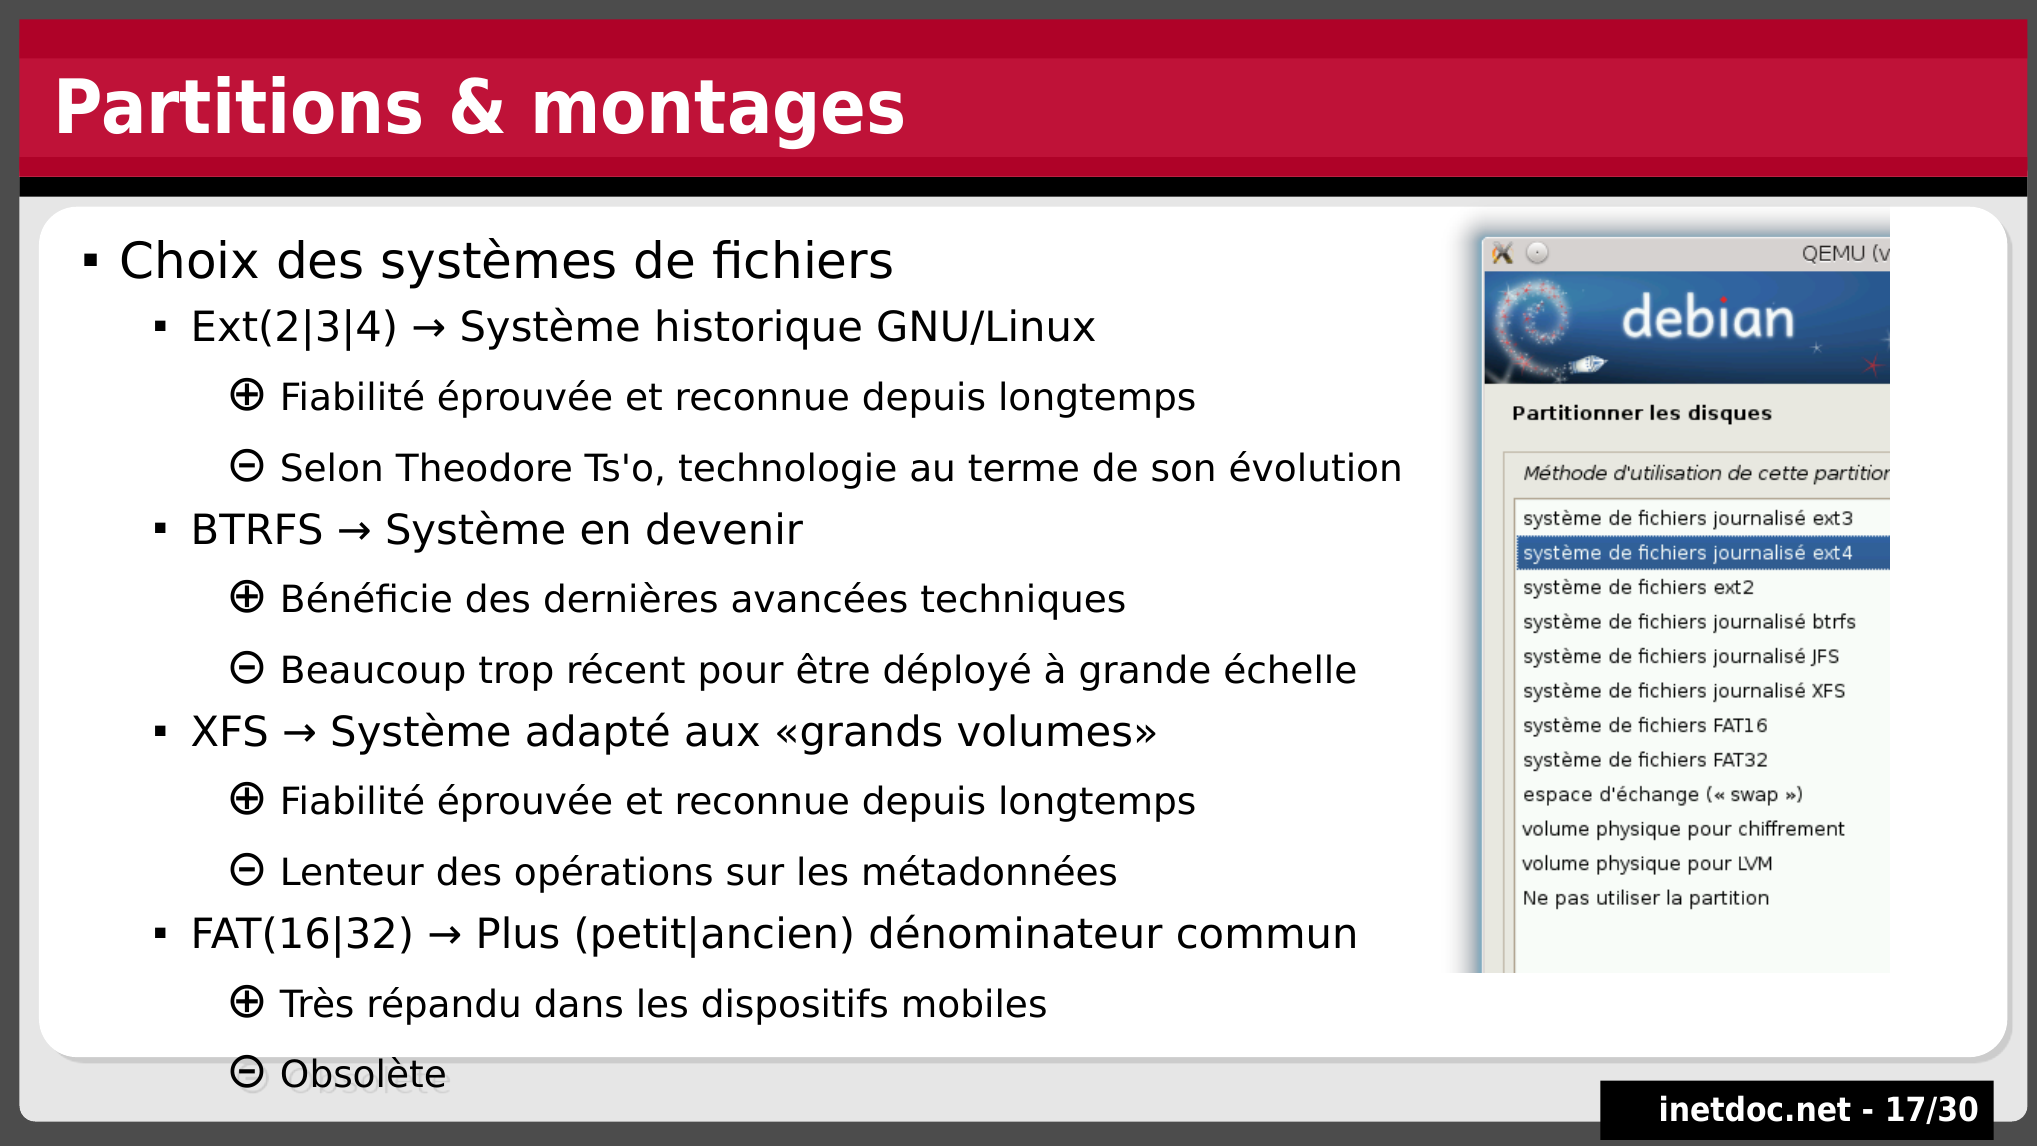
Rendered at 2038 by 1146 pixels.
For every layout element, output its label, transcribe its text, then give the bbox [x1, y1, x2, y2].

picture [1421, 177, 1890, 973]
text_box [19, 157, 2028, 1122]
text_box [19, 19, 2028, 59]
text_box Partitions & montages [19, 59, 2028, 157]
text_box inetdoc.net - <numéro>/30 [1600, 1080, 1994, 1140]
text_box Choix des systèmes de fichiers Ext(2|3|4) → Système historique GNU/Linux ⊕ Fiabilité éprouvée et reconnue depuis longtemps ⊝ Selon Theodore Ts'o, technologie au terme de son évolution BTRFS → Système en devenir ⊕ Bénéficie des dernières avancées techniques ⊝ Beaucoup trop récent pour être déployé à grande échelle XFS → Système adapté aux «grands volumes» ⊕ Fiabilité éprouvée et reconnue depuis longtemps ⊝ Lenteur des opérations sur les métadonnées FAT(16|32) → Plus (petit|ancien) dénominateur commun ⊕ Très répandu dans les dispositifs mobiles ⊝ Obsolète [38, 206, 2008, 1058]
